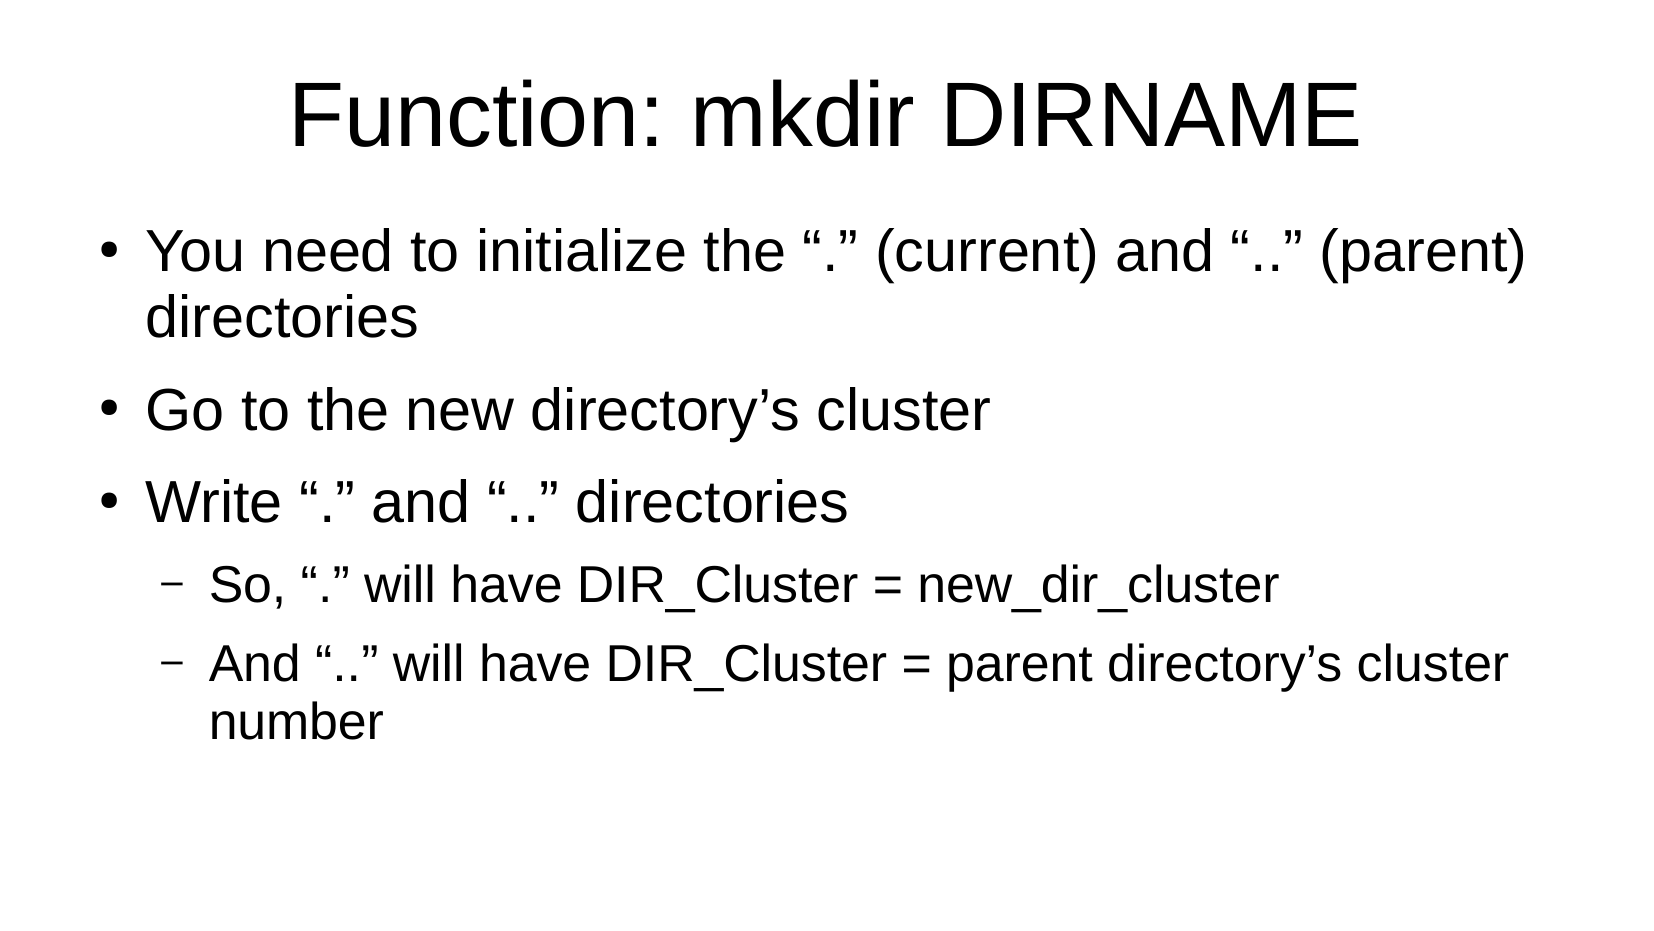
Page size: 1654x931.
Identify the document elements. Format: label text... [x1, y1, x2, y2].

title Function: mkdir DIRNAME [82, 37, 1571, 193]
list You need to initialize the “.” (current) and “..” (parent) directories Go to the new directory’s cluster Write “.” and “..” directories So, “.” will have DIR_Cluster = new_dir_cluster And “..” will have DIR_Cluster = parent directory’s cluster number [82, 217, 1571, 758]
